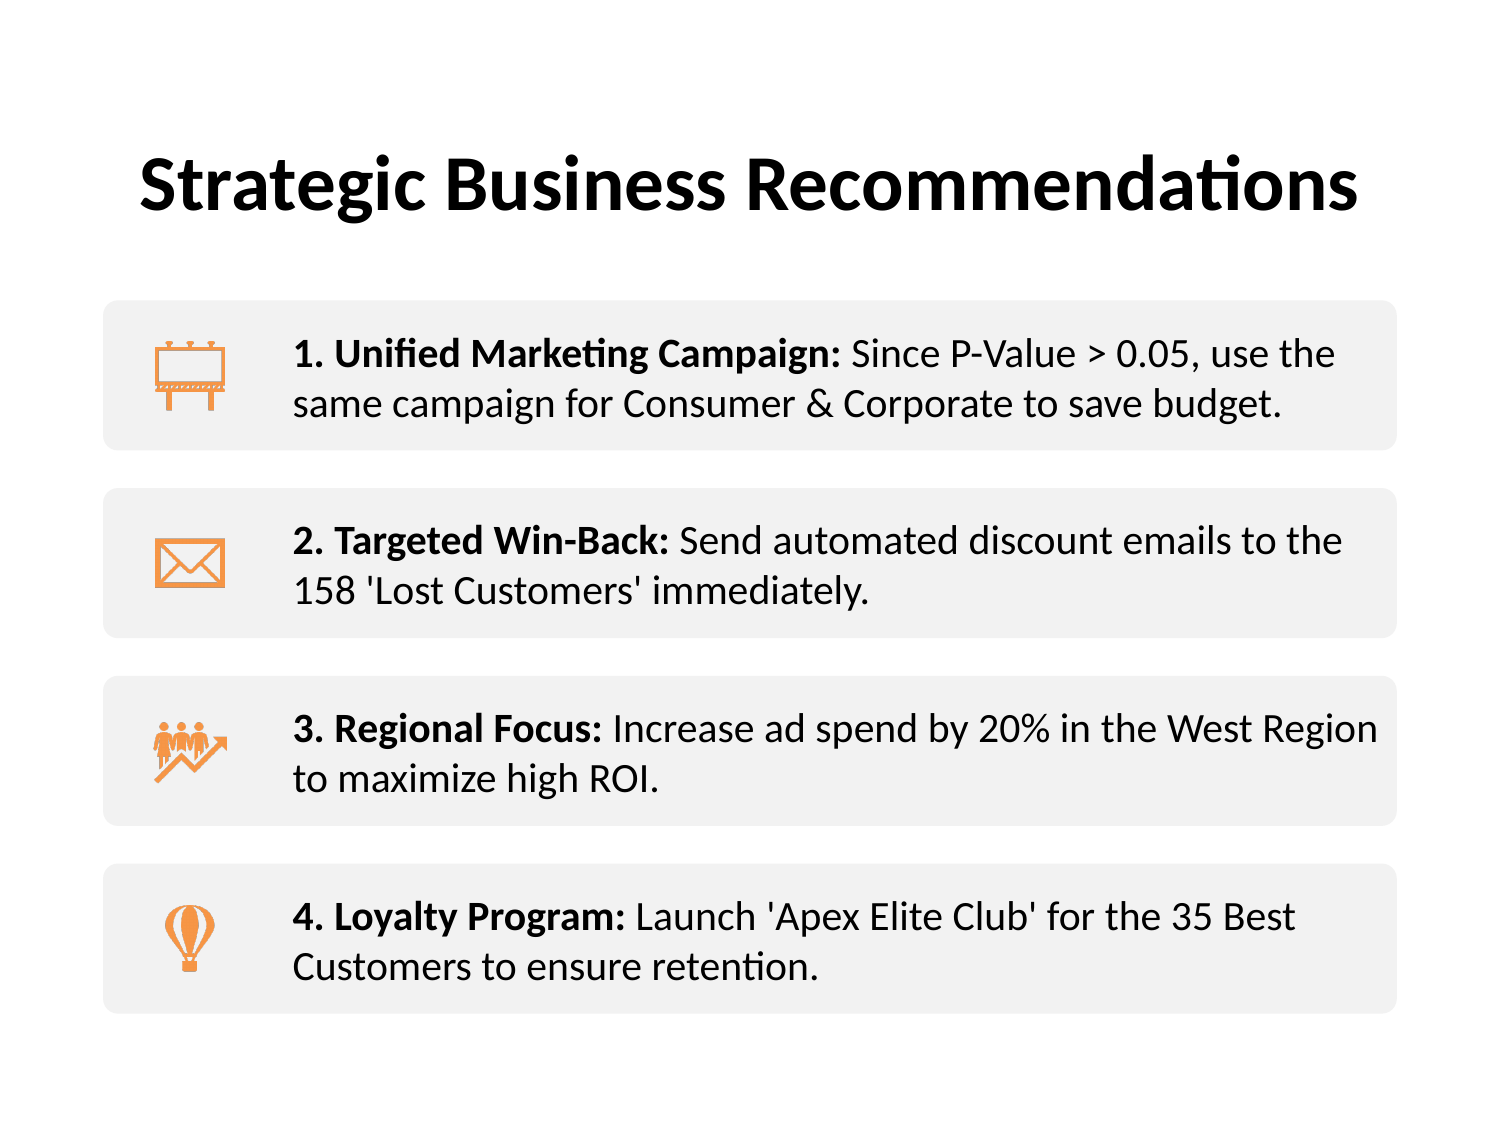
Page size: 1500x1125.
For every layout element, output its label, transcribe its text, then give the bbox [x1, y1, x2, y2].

text_box [103, 863, 276, 1014]
text_box 3. Regional Focus: Increase ad spend by 20% in the West Region to maximize high ROI. [276, 675, 1397, 826]
text_box [103, 488, 276, 639]
text_box 4. Loyalty Program: Launch 'Apex Elite Club' for the 35 Best Customers to ensure retention. [276, 863, 1397, 1014]
text_box 2. Targeted Win-Back: Send automated discount emails to the 158 'Lost Customers' immediately. [276, 488, 1397, 639]
text_box 1. Unified Marketing Campaign: Since P-Value > 0.05, use the same campaign for Consumer & Corporate to save budget. [276, 300, 1397, 451]
text_box [103, 300, 276, 451]
text_box [103, 675, 276, 826]
title Strategic Business Recommendations [103, 91, 1397, 278]
